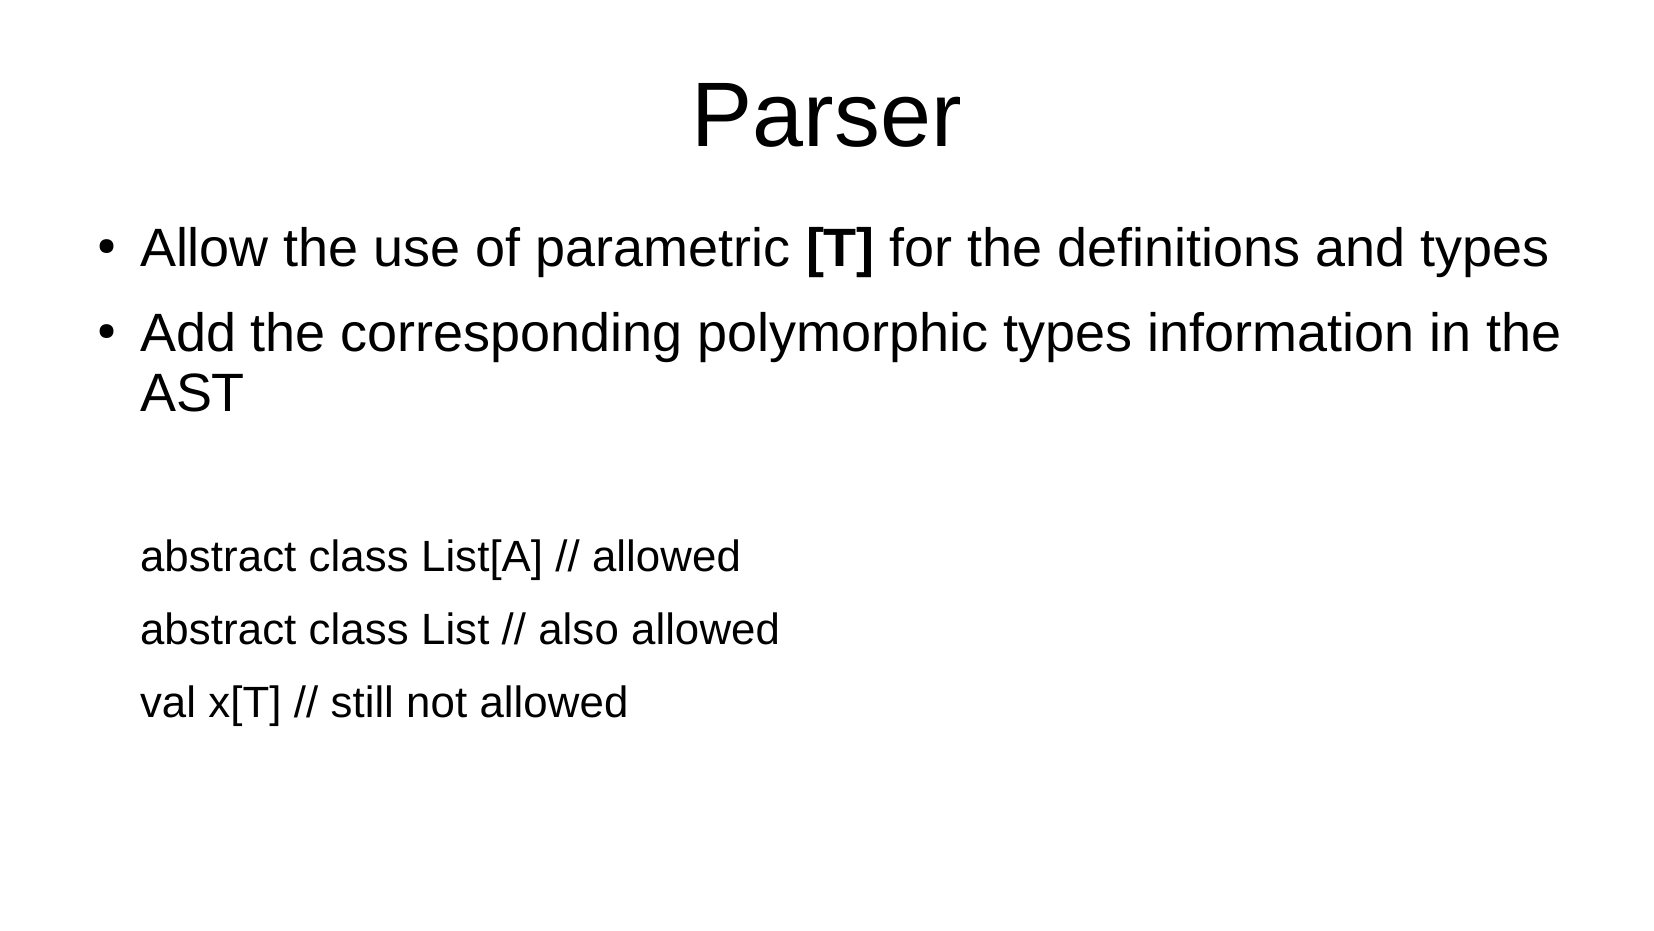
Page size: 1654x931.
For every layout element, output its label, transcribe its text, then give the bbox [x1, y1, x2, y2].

list Allow the use of parametric [T] for the definitions and types Add the corresponding polymorphic types information in the AST abstract class List[A] // allowed abstract class List // also allowed val x[T] // still not allowed [82, 217, 1571, 758]
title Parser [82, 37, 1571, 193]
